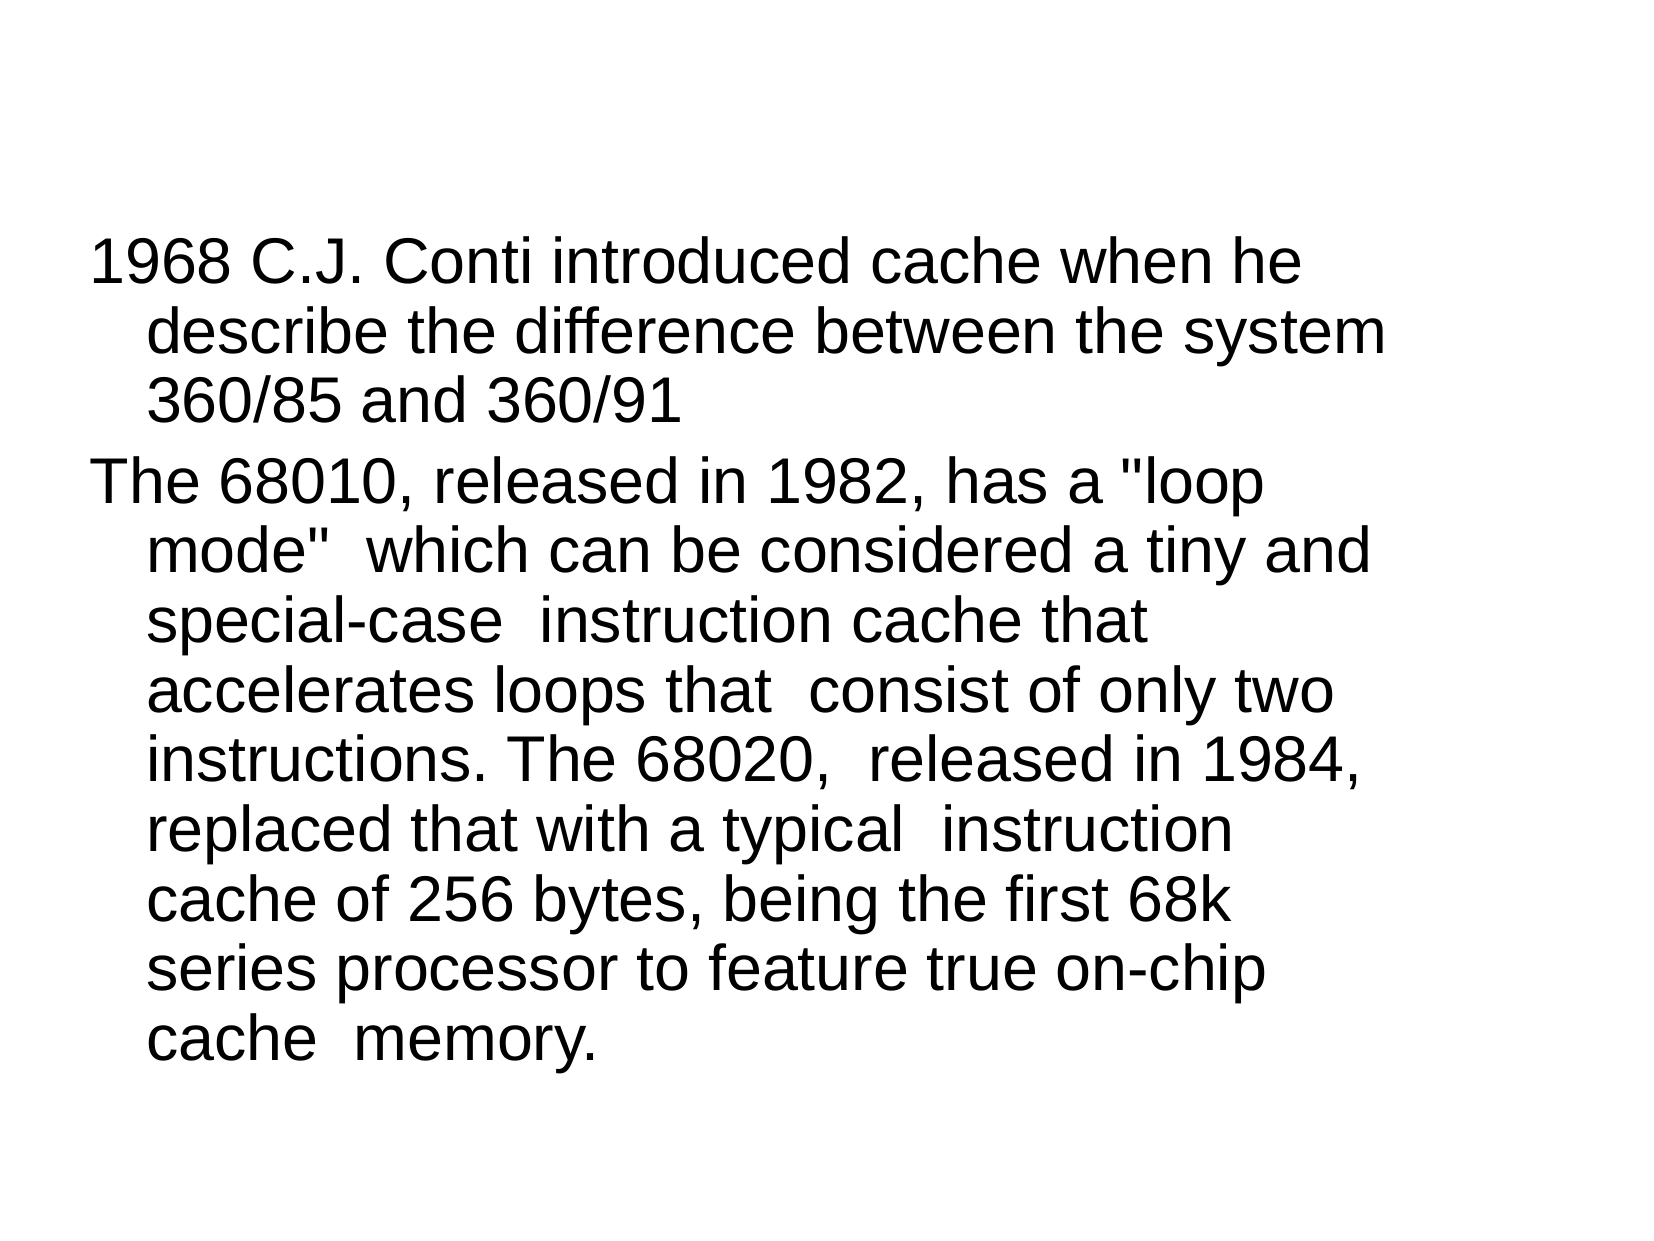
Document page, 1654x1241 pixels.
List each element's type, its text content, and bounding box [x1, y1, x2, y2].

text_box 1968 C.J. Conti introduced cache when he describe the difference between the system 360/85 and 360/91 The 68010, released in 1982, has a "loop mode" which can be considered a tiny and special-case instruction cache that accelerates loops that consist of only two instructions. The 68020, released in 1984, replaced that with a typical instruction cache of 256 bytes, being the first 68k series processor to feature true on-chip cache memory. [87, 217, 1566, 1075]
